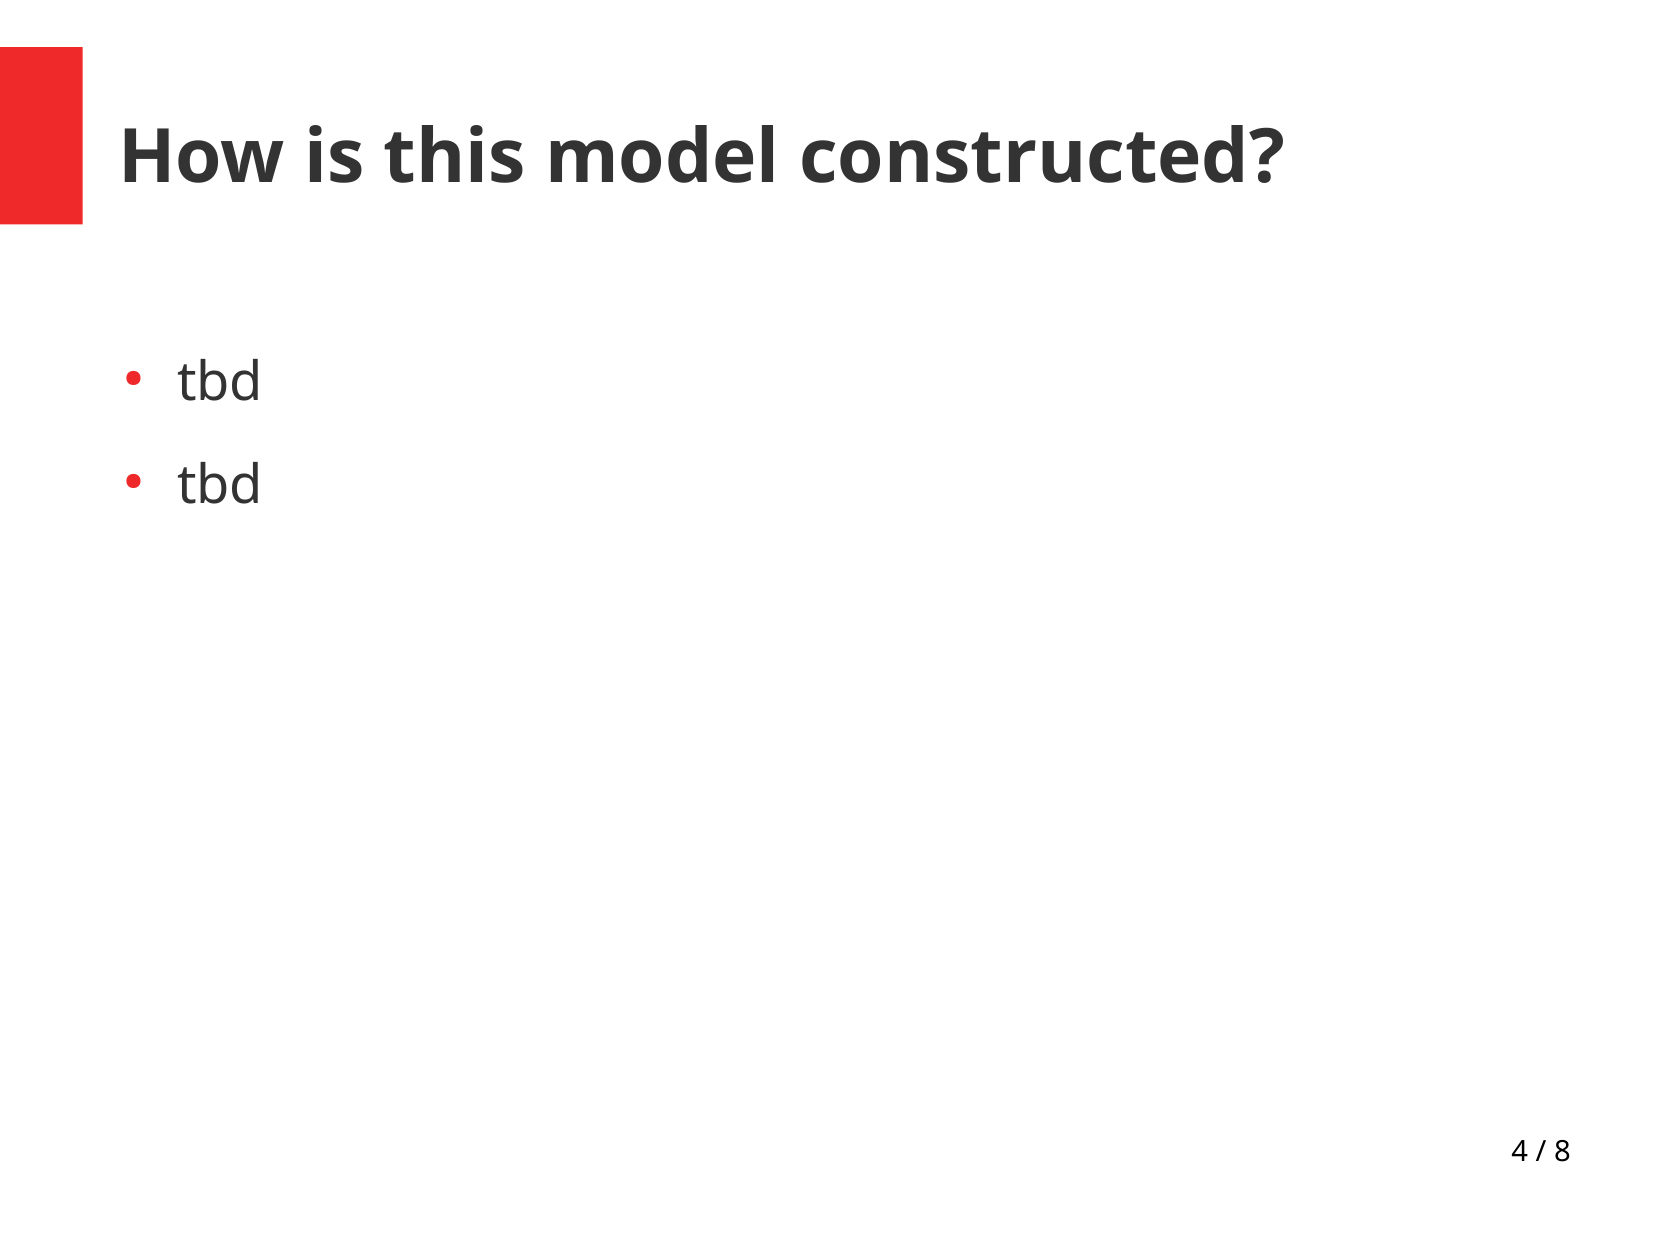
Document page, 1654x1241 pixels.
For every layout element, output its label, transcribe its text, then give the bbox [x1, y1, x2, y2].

title How is this model constructed? [118, 49, 1571, 257]
list tbd tbd [106, 342, 1524, 993]
